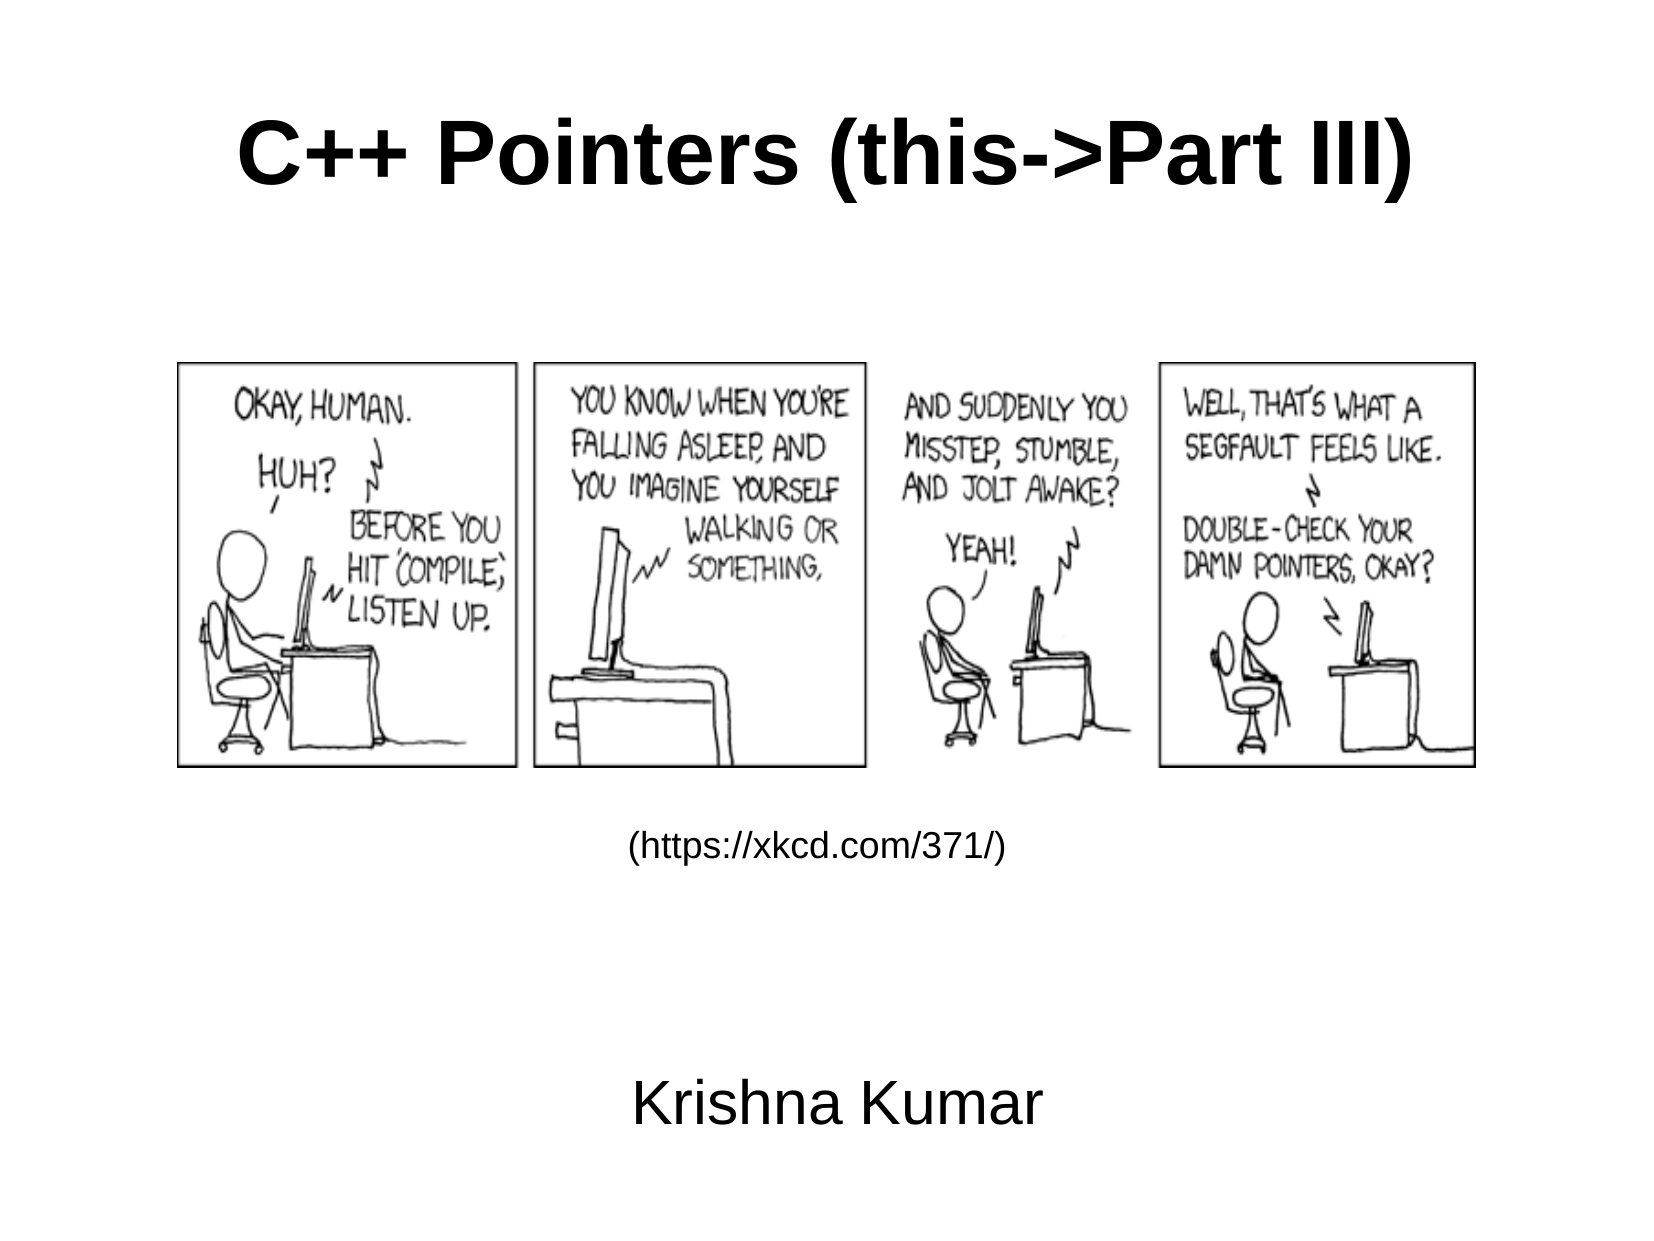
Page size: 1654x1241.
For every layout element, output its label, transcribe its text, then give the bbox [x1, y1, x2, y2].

picture [177, 362, 1476, 768]
text_box (https://xkcd.com/371/) [11, 817, 1607, 875]
text_box Krishna Kumar [555, 1051, 1121, 1154]
title C++ Pointers (this->Part III) [82, 49, 1571, 257]
